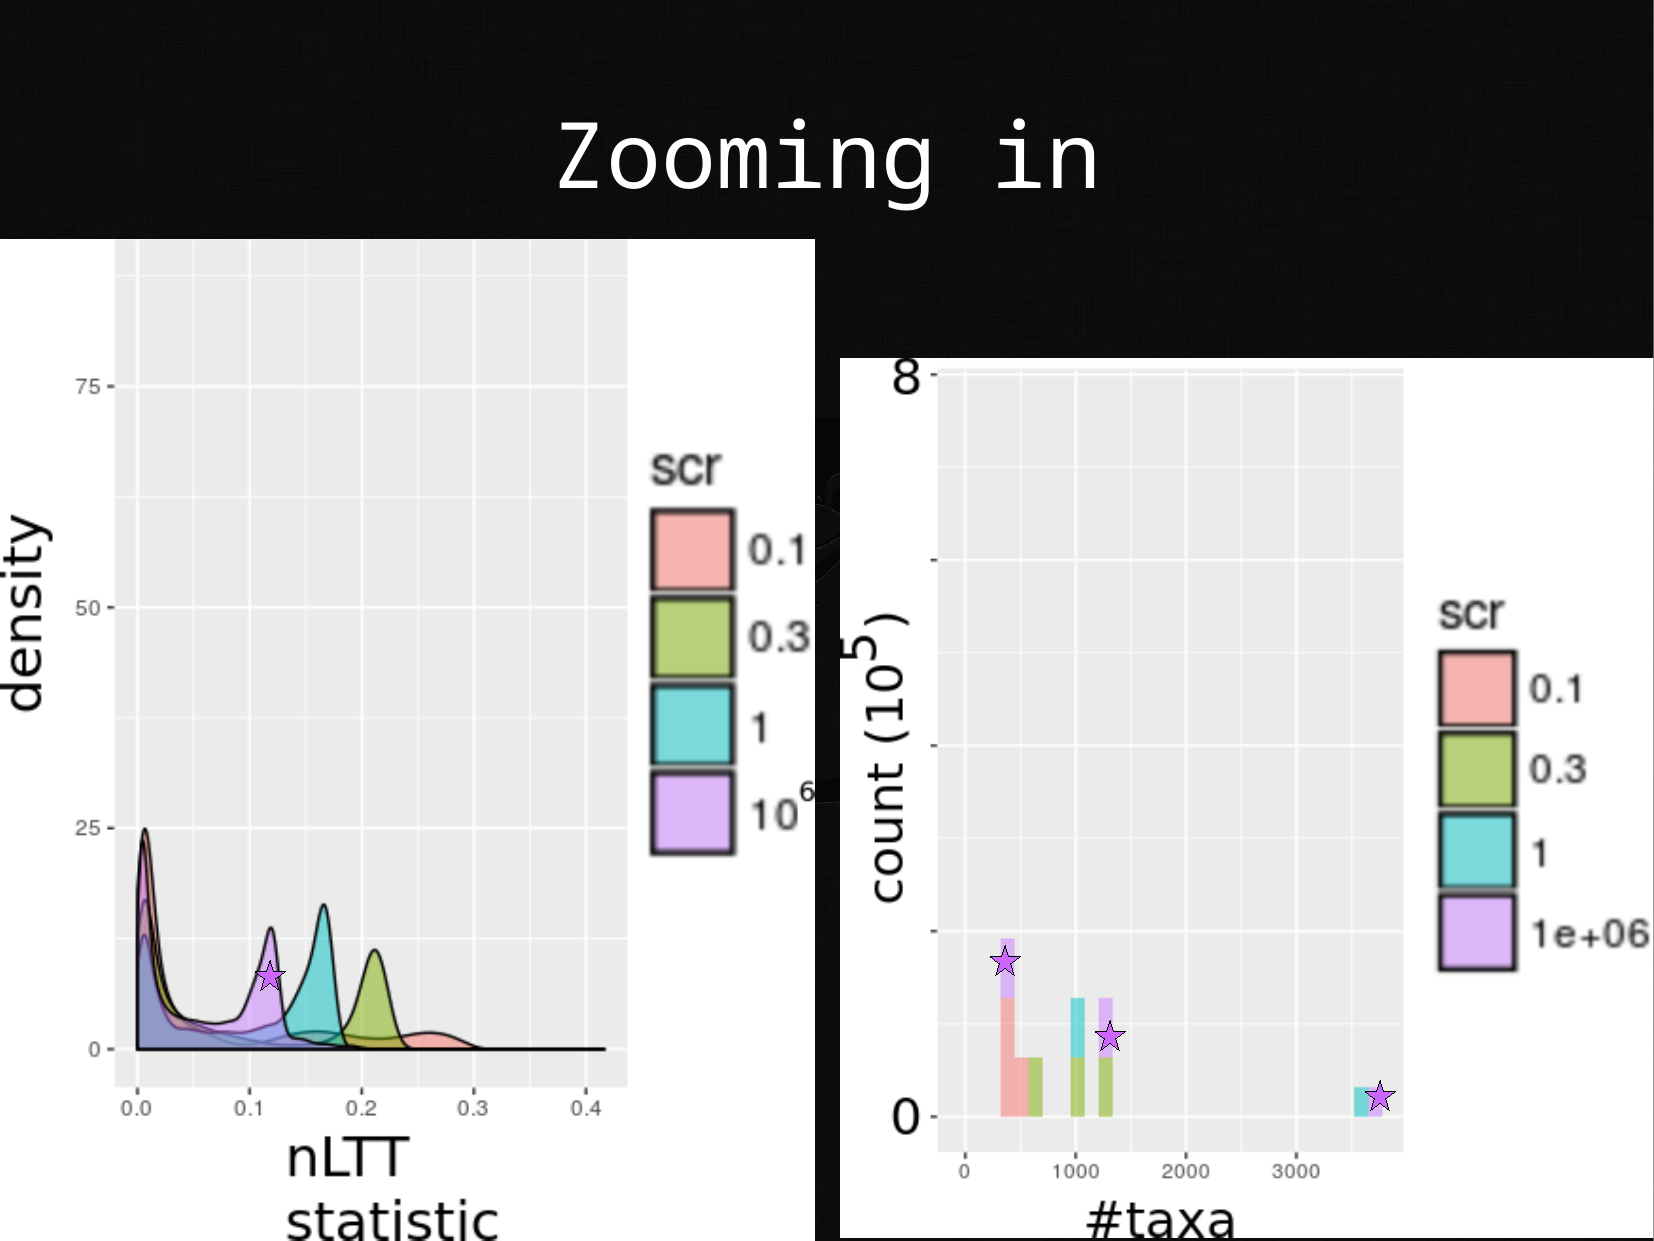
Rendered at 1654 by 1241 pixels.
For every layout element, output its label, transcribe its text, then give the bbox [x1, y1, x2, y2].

text_box [990, 945, 1021, 976]
title Zooming in [82, 49, 1571, 257]
picture [0, 0, 1654, 1241]
text_box [1365, 1080, 1396, 1111]
text_box [255, 960, 286, 991]
text_box [1095, 1020, 1126, 1051]
